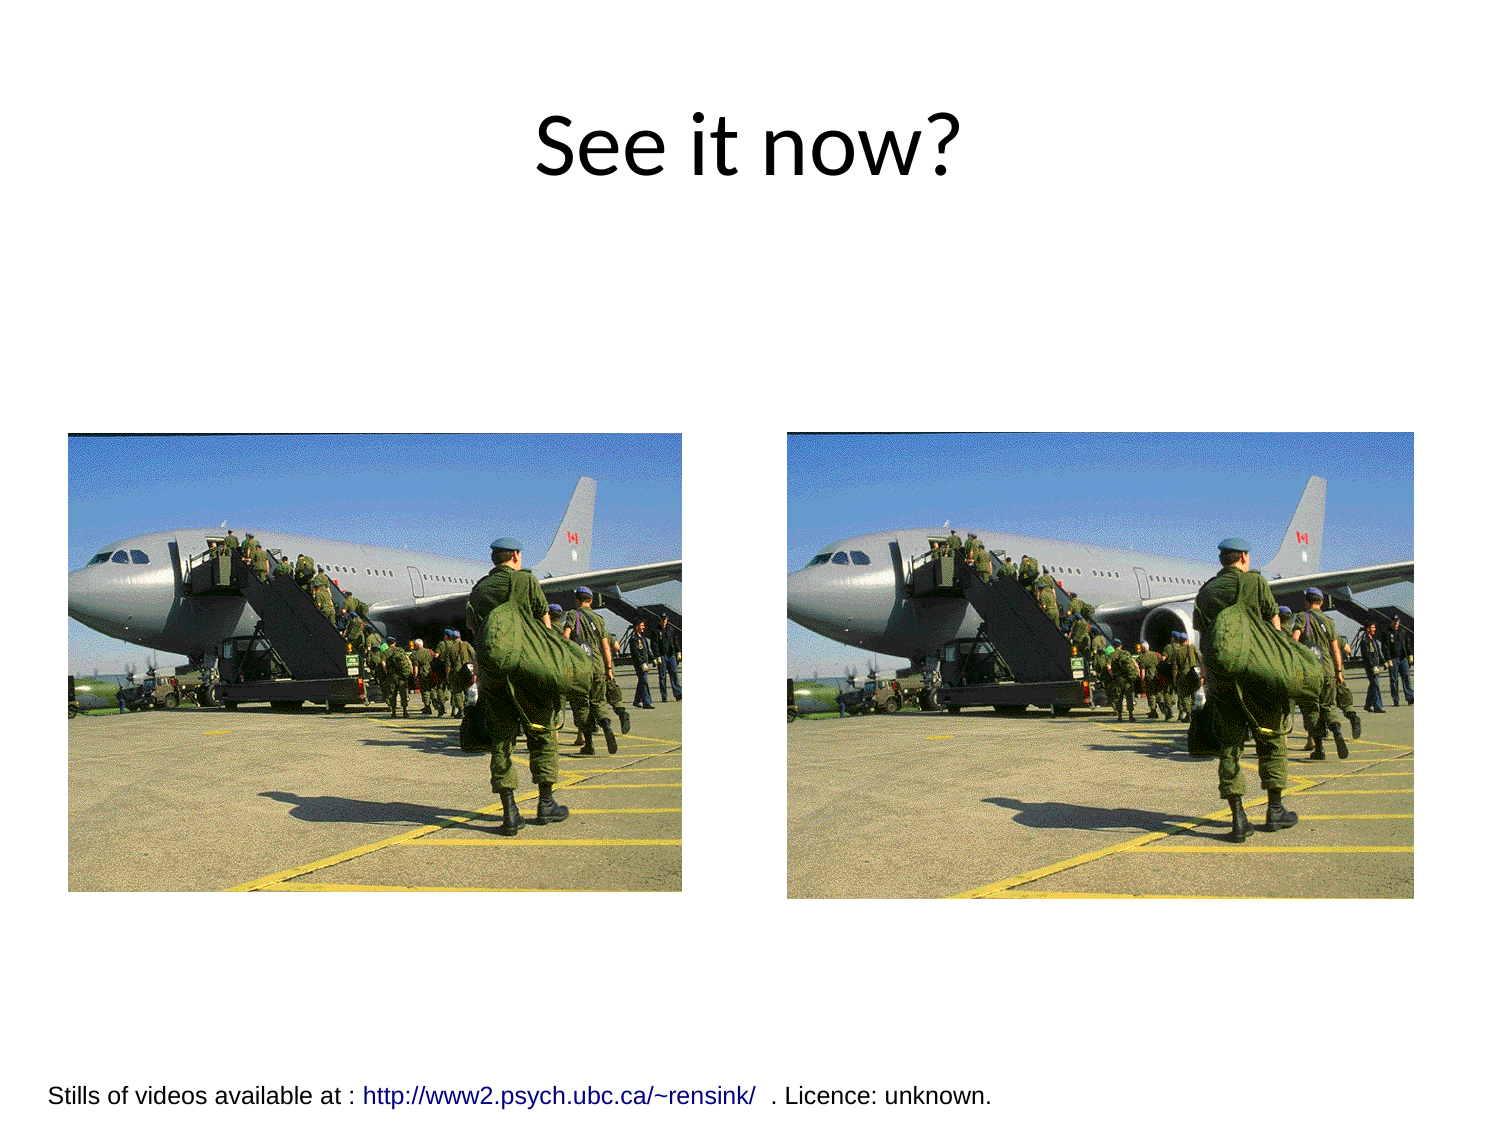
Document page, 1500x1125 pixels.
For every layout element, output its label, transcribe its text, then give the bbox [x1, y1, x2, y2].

title See it now? [75, 45, 1425, 233]
picture [64, 432, 684, 892]
picture [785, 432, 1416, 899]
text_box Stills of videos available at : http://www2.psych.ubc.ca/~rensink/ . Licence: unknown. [32, 1074, 1052, 1125]
